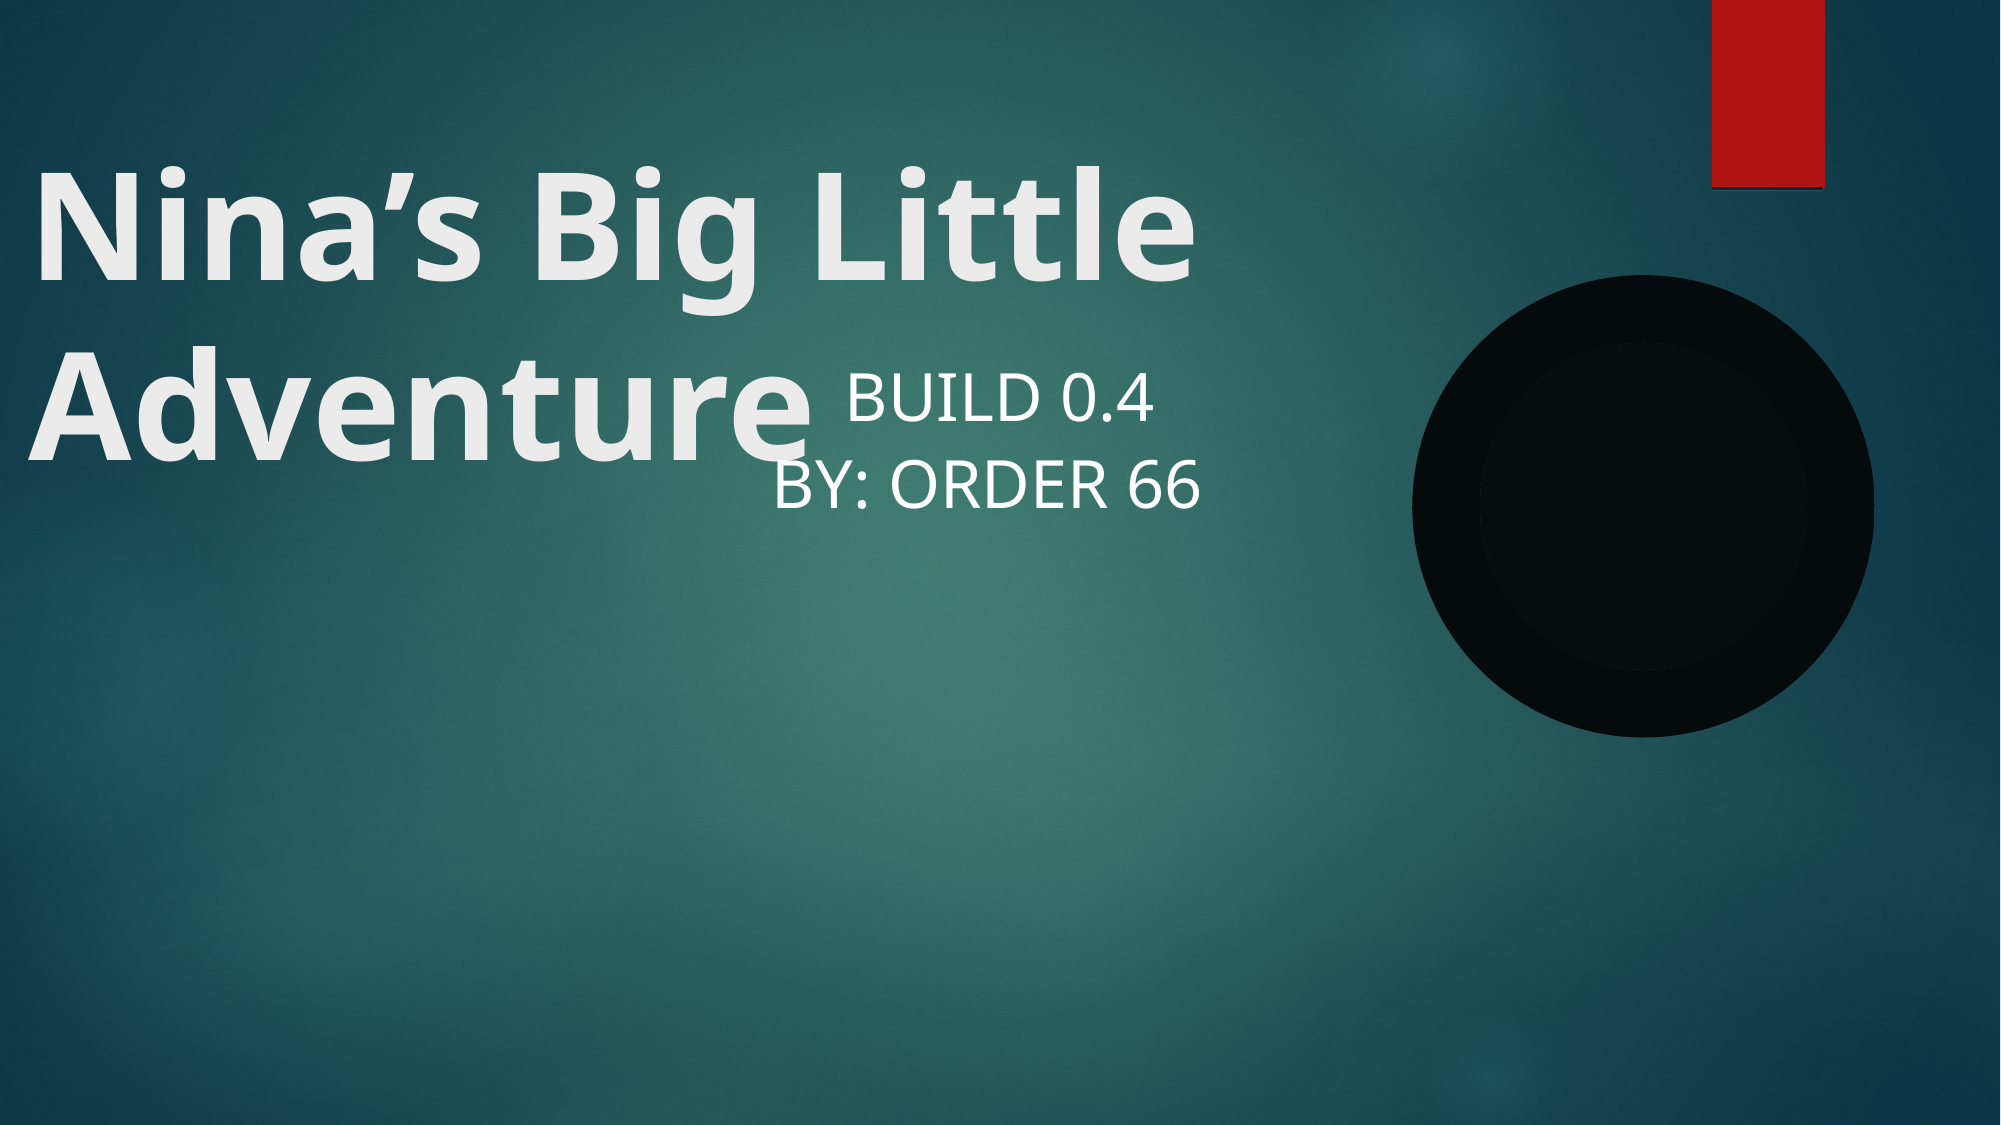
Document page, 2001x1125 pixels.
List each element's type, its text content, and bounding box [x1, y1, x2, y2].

picture [161, 395, 194, 444]
subtitle Build 0.4 [418, 347, 1582, 436]
text_box By: Order 66 [756, 434, 1921, 502]
title Nina’s Big Little Adventure [13, 122, 1987, 347]
picture [0, 0, 2001, 1125]
picture [599, 436, 625, 444]
